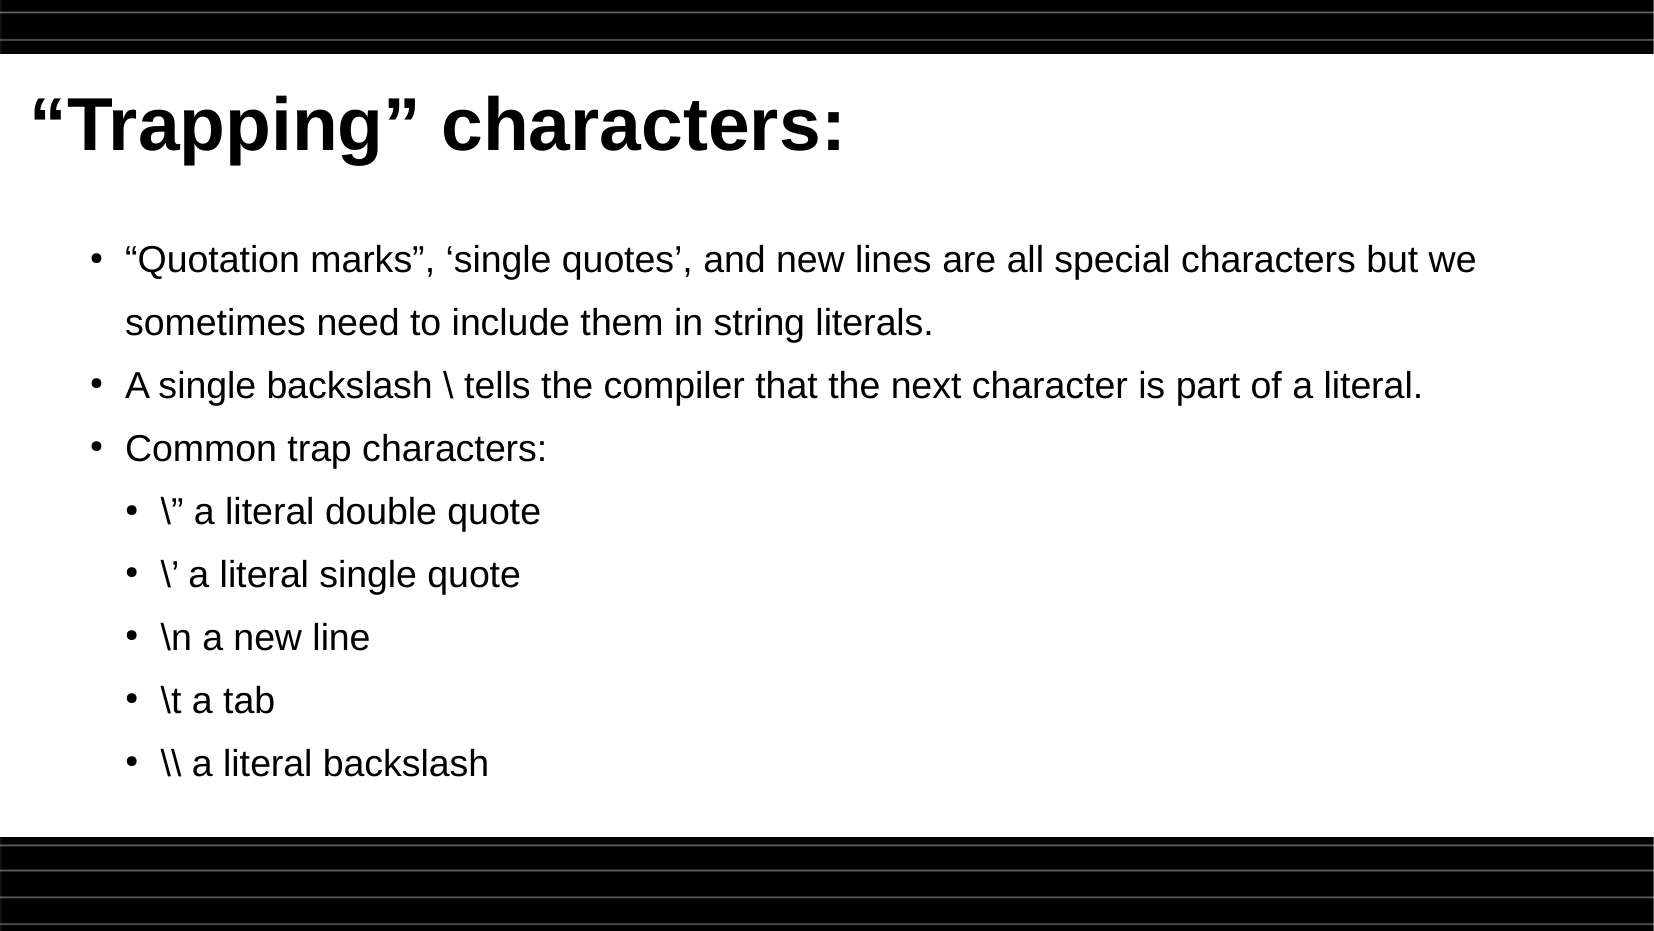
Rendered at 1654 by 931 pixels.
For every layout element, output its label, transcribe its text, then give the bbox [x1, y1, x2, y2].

text_box “Quotation marks”, ‘single quotes’, and new lines are all special characters but we sometimes need to include them in string literals. A single backslash \ tells the compiler that the next character is part of a literal. Common trap characters: \” a literal double quote \’ a literal single quote \n a new line \t a tab \\ a literal backslash [75, 210, 1606, 792]
picture [0, 837, 1654, 931]
text_box “Trapping” characters: [15, 75, 1591, 174]
picture [0, 0, 1654, 54]
